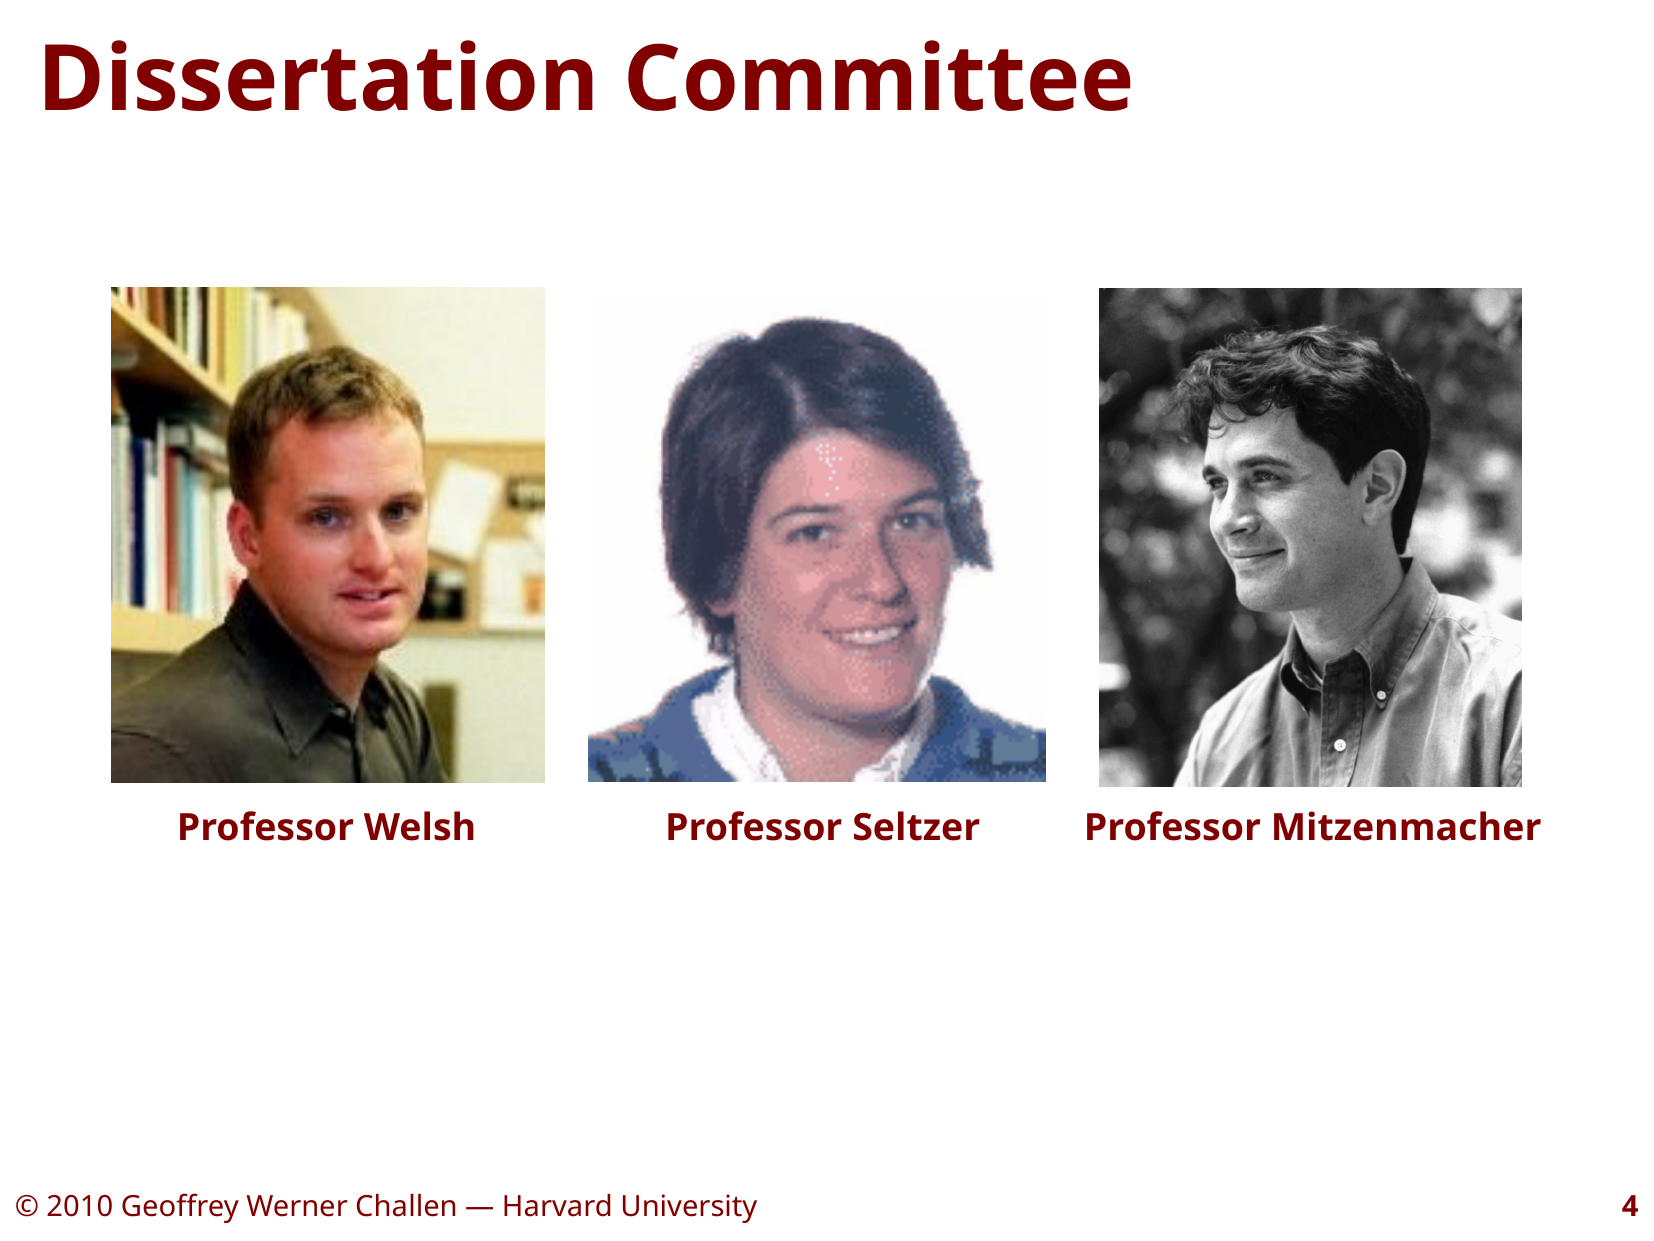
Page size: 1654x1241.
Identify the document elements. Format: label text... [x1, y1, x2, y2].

text_box Professor Welsh [114, 793, 539, 853]
text_box Professor Seltzer [610, 793, 1036, 853]
title Dissertation Committee [0, 7, 1654, 143]
picture [111, 287, 545, 783]
picture [588, 298, 1046, 782]
text_box Professor Mitzenmacher [1059, 793, 1567, 853]
picture [1099, 288, 1522, 787]
